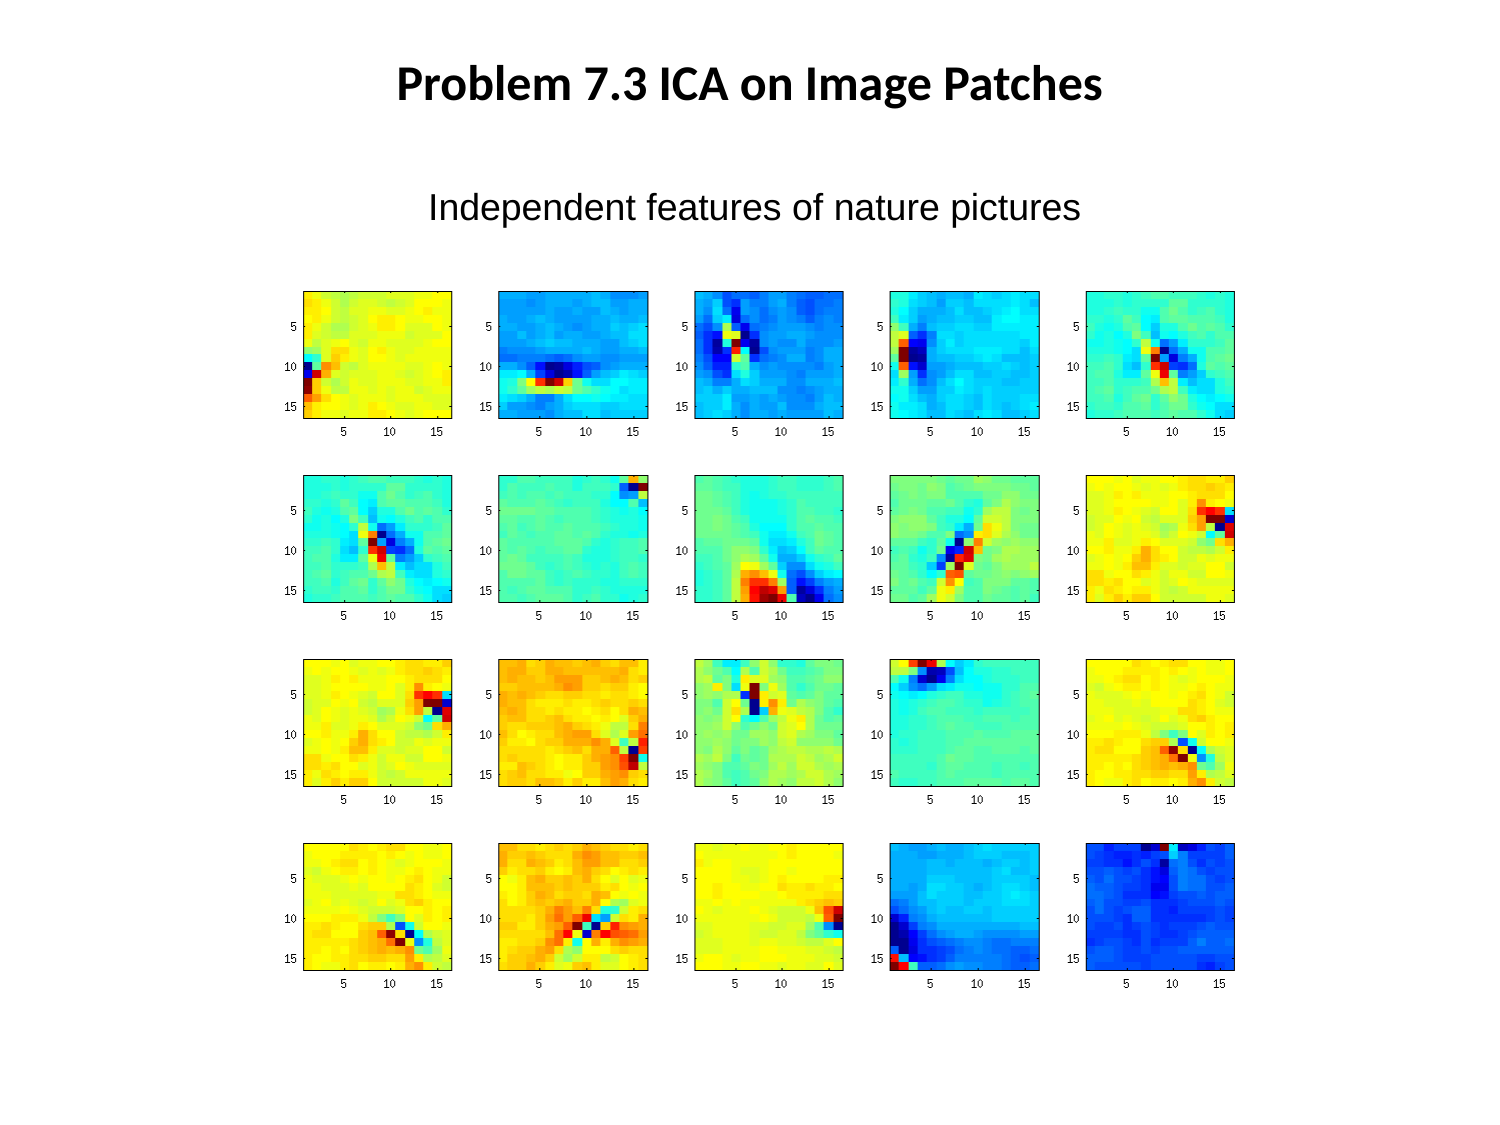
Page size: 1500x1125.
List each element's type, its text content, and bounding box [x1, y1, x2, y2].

text_box Independent features of nature pictures [413, 179, 1097, 237]
picture [147, 163, 1348, 1063]
text_box Problem 7.3 ICA on Image Patches [0, 42, 1500, 118]
